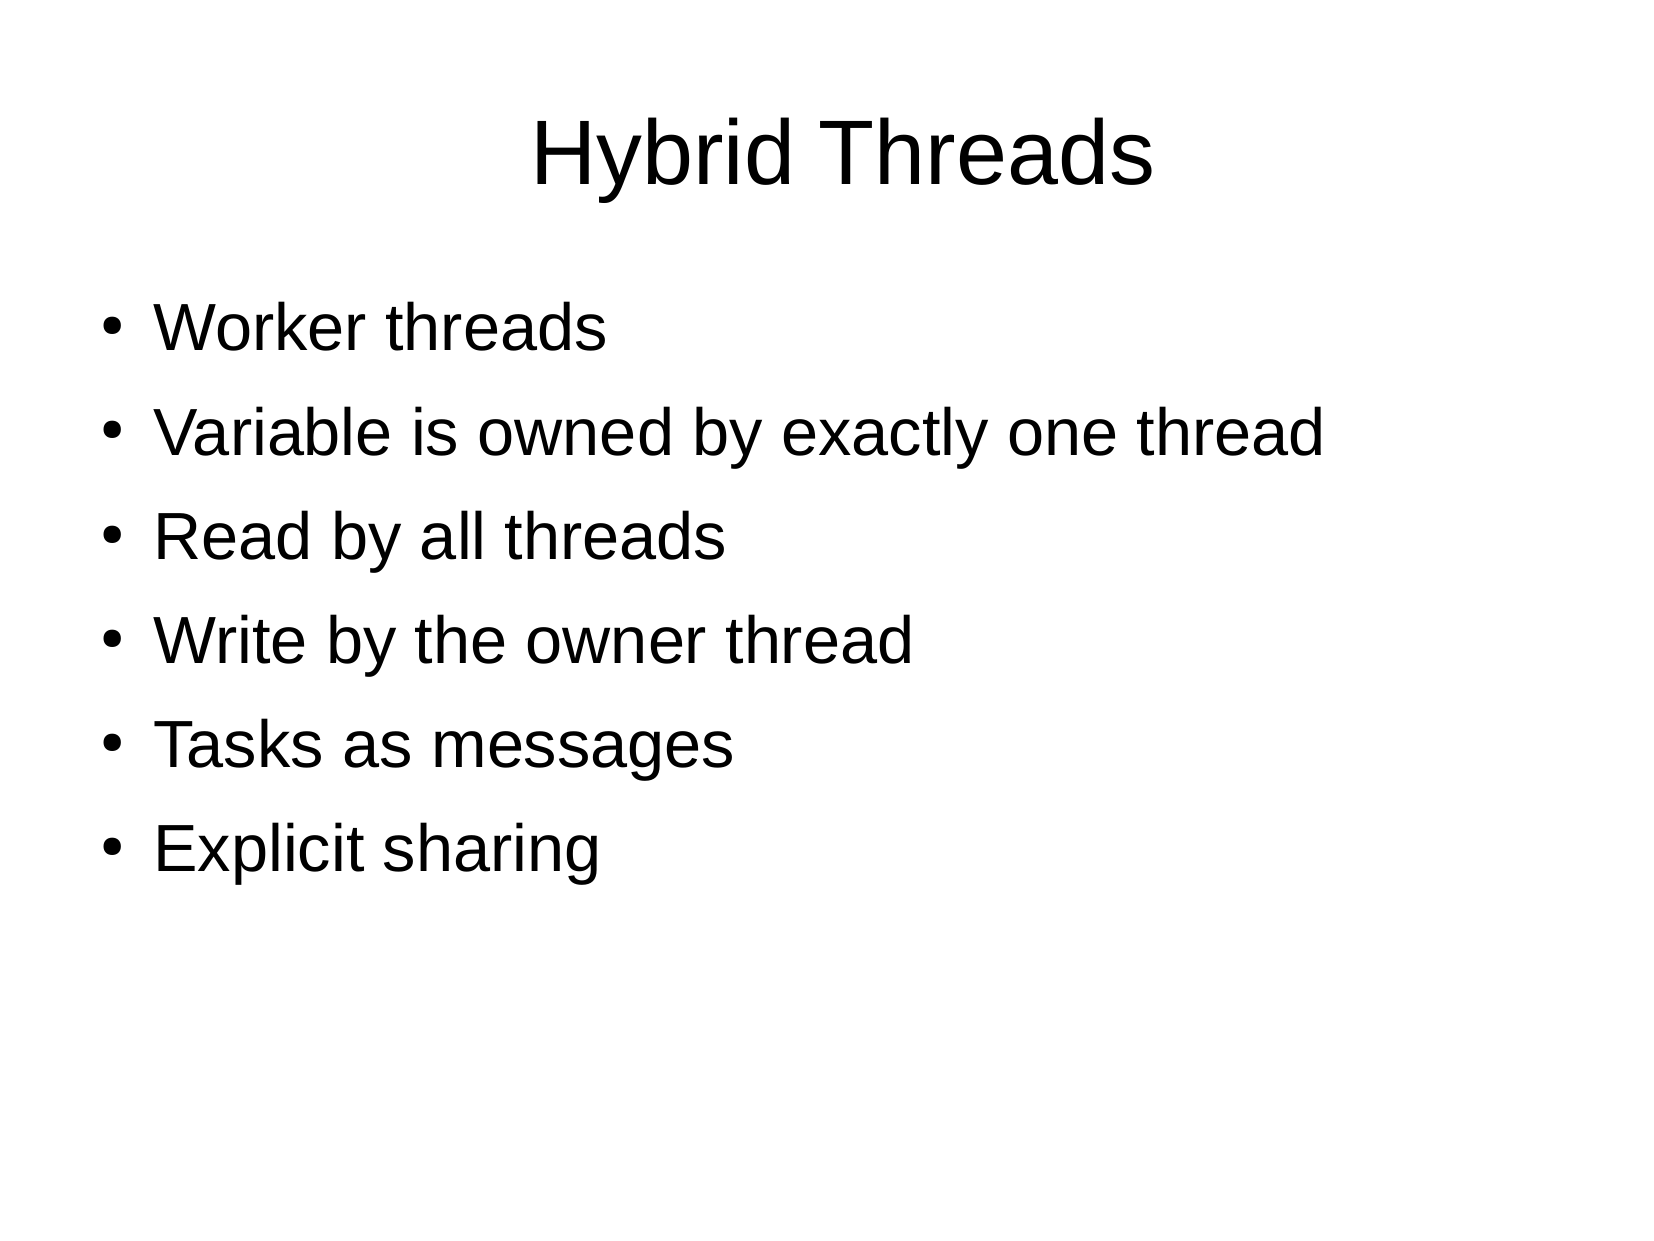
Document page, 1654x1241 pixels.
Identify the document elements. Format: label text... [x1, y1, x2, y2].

title Hybrid Threads [82, 49, 1571, 257]
list Worker threads Variable is owned by exactly one thread Read by all threads Write by the owner thread Tasks as messages Explicit sharing [82, 290, 1571, 1109]
